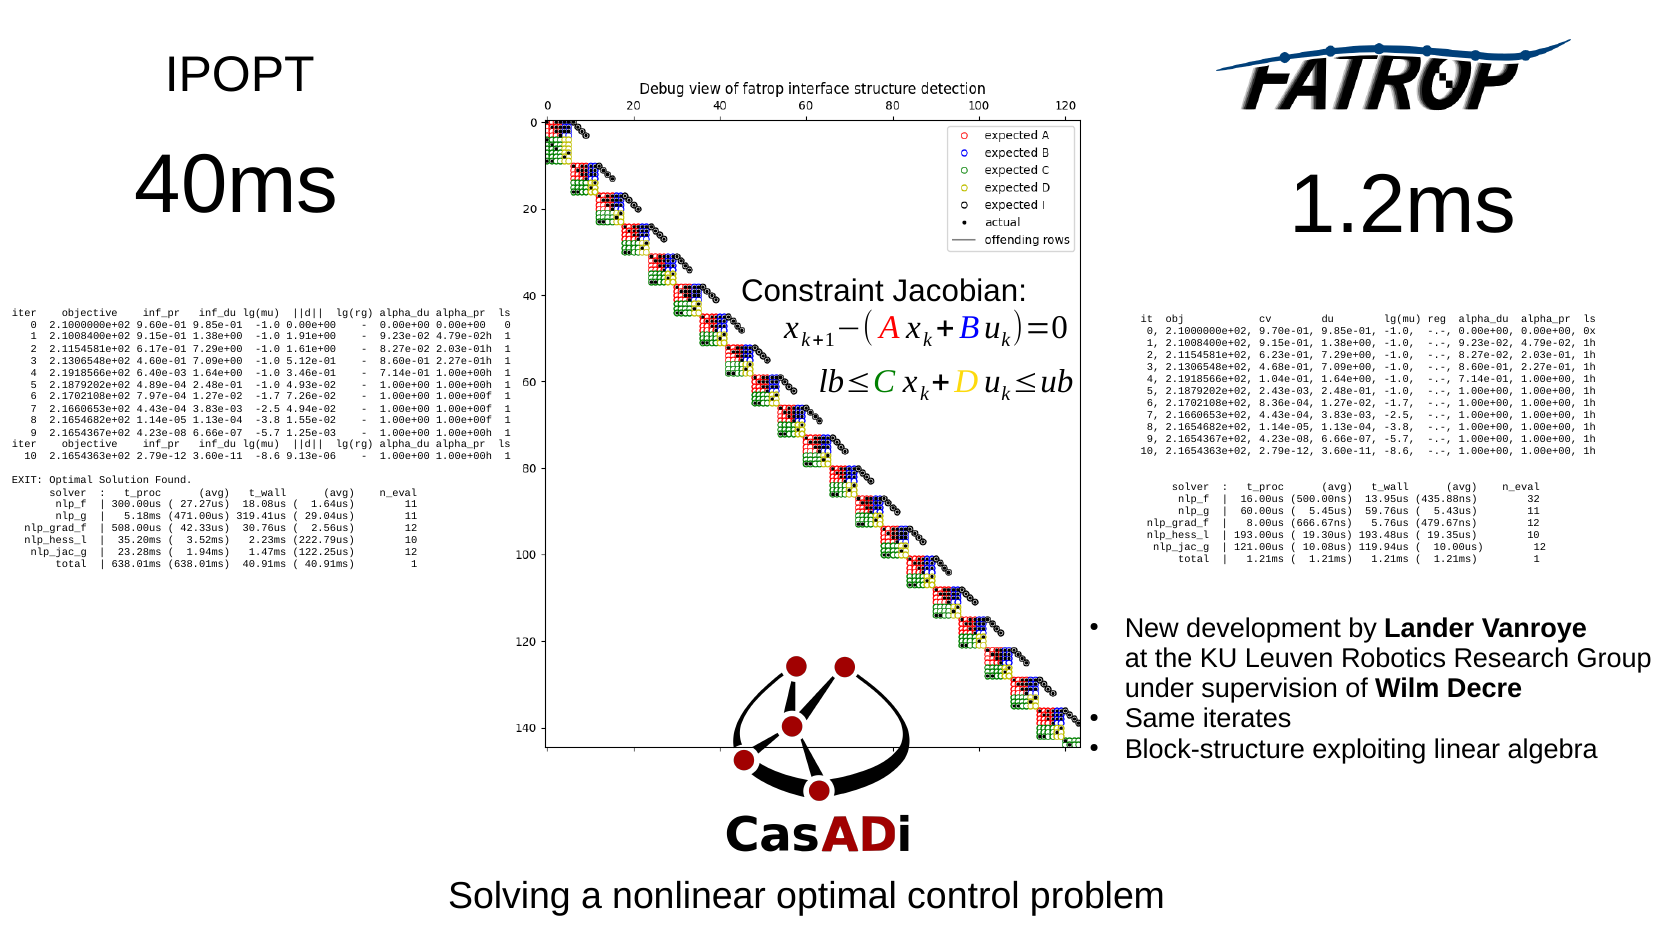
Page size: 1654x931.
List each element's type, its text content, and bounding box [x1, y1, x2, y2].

chart [812, 363, 1081, 406]
text_box Constraint Jacobian: [726, 265, 1043, 316]
text_box Solving a nonlinear optimal control problem [433, 866, 1189, 931]
text_box it obj cv du lg(mu) reg alpha_du alpha_pr ls 0, 2.1000000e+02, 9.70e-01, 9.85e-01, -1.0, -.-, 0.00e+00, 0.00e+00, 0x 1, 2.1008400e+02, 9.15e-01, 1.38e+00, -1.0, -.-, 9.23e-02, 4.79e-02, 1h 2, 2.1154581e+02, 6.23e-01, 7.29e+00, -1.0, -.-, 8.27e-02, 2.03e-01, 1h 3, 2.1306548e+02, 4.68e-01, 7.09e+00, -1.0, -.-, 8.60e-01, 2.27e-01, 1h 4, 2.1918566e+02, 1.04e-01, 1.64e+00, -1.0, -.-, 7.14e-01, 1.00e+00, 1h 5, 2.1879202e+02, 2.43e-03, 2.48e-01, -1.0, -.-, 1.00e+00, 1.00e+00, 1h 6, 2.1702108e+02, 8.36e-04, 1.27e-02, -1.7, -.-, 1.00e+00, 1.00e+00, 1h 7, 2.1660653e+02, 4.43e-04, 3.83e-03, -2.5, -.-, 1.00e+00, 1.00e+00, 1h 8, 2.1654682e+02, 1.14e-05, 1.13e-04, -3.8, -.-, 1.00e+00, 1.00e+00, 1h 9, 2.1654367e+02, 4.23e-08, 6.66e-07, -5.7, -.-, 1.00e+00, 1.00e+00, 1h 10, 2.1654363e+02, 2.79e-12, 3.60e-11, -8.6, -.-, 1.00e+00, 1.00e+00, 1h solver : t_proc (avg) t_wall (avg) n_eval nlp_f | 16.00us (500.00ns) 13.95us (435.88ns) 32 nlp_g | 60.00us ( 5.45us) 59.76us ( 5.43us) 11 nlp_grad_f | 8.00us (666.67ns) 5.76us (479.67ns) 12 nlp_hess_l | 193.00us ( 19.30us) 193.48us ( 19.35us) 10 nlp_jac_g | 121.00us ( 10.08us) 119.94us ( 10.00us) 12 total | 1.21ms ( 1.21ms) 1.21ms ( 1.21ms) 1 [1119, 306, 1654, 605]
text_box 40ms [120, 129, 374, 241]
text_box iter objective inf_pr inf_du lg(mu) ||d|| lg(rg) alpha_du alpha_pr ls 0 2.1000000e+02 9.60e-01 9.85e-01 -1.0 0.00e+00 - 0.00e+00 0.00e+00 0 1 2.1008400e+02 9.15e-01 1.38e+00 -1.0 1.91e+00 - 9.23e-02 4.79e-02h 1 2 2.1154581e+02 6.17e-01 7.29e+00 -1.0 1.61e+00 - 8.27e-02 2.03e-01h 1 3 2.1306548e+02 4.60e-01 7.09e+00 -1.0 5.12e-01 - 8.60e-01 2.27e-01h 1 4 2.1918566e+02 6.40e-03 1.64e+00 -1.0 3.46e-01 - 7.14e-01 1.00e+00h 1 5 2.1879202e+02 4.89e-04 2.48e-01 -1.0 4.93e-02 - 1.00e+00 1.00e+00h 1 6 2.1702108e+02 7.97e-04 1.27e-02 -1.7 7.26e-02 - 1.00e+00 1.00e+00f 1 7 2.1660653e+02 4.43e-04 3.83e-03 -2.5 4.94e-02 - 1.00e+00 1.00e+00f 1 8 2.1654682e+02 1.14e-05 1.13e-04 -3.8 1.55e-02 - 1.00e+00 1.00e+00f 1 9 2.1654367e+02 4.23e-08 6.66e-07 -5.7 1.25e-03 - 1.00e+00 1.00e+00h 1 iter objective inf_pr inf_du lg(mu) ||d|| lg(rg) alpha_du alpha_pr ls 10 2.1654363e+02 2.79e-12 3.60e-11 -8.6 9.13e-06 - 1.00e+00 1.00e+00h 1 EXIT: Optimal Solution Found. solver : t_proc (avg) t_wall (avg) n_eval nlp_f | 300.00us ( 27.27us) 18.08us ( 1.64us) 11 nlp_g | 5.18ms (471.00us) 319.41us ( 29.04us) 11 nlp_grad_f | 508.00us ( 42.33us) 30.76us ( 2.56us) 12 nlp_hess_l | 35.20ms ( 3.52ms) 2.23ms (222.79us) 10 nlp_jac_g | 23.28ms ( 1.94ms) 1.47ms (122.25us) 12 total | 638.01ms (638.01ms) 40.91ms ( 40.91ms) 1 [0, 300, 688, 641]
text_box 1.2ms [1275, 150, 1558, 271]
picture [28, 22, 1576, 854]
chart [776, 309, 1075, 352]
text_box IPOPT [150, 38, 346, 121]
text_box New development by Lander Vanroye at the KU Leuven Robotics Research Group under supervision of Wilm Decre Same iterates Block-structure exploiting linear algebra [1074, 605, 1654, 916]
